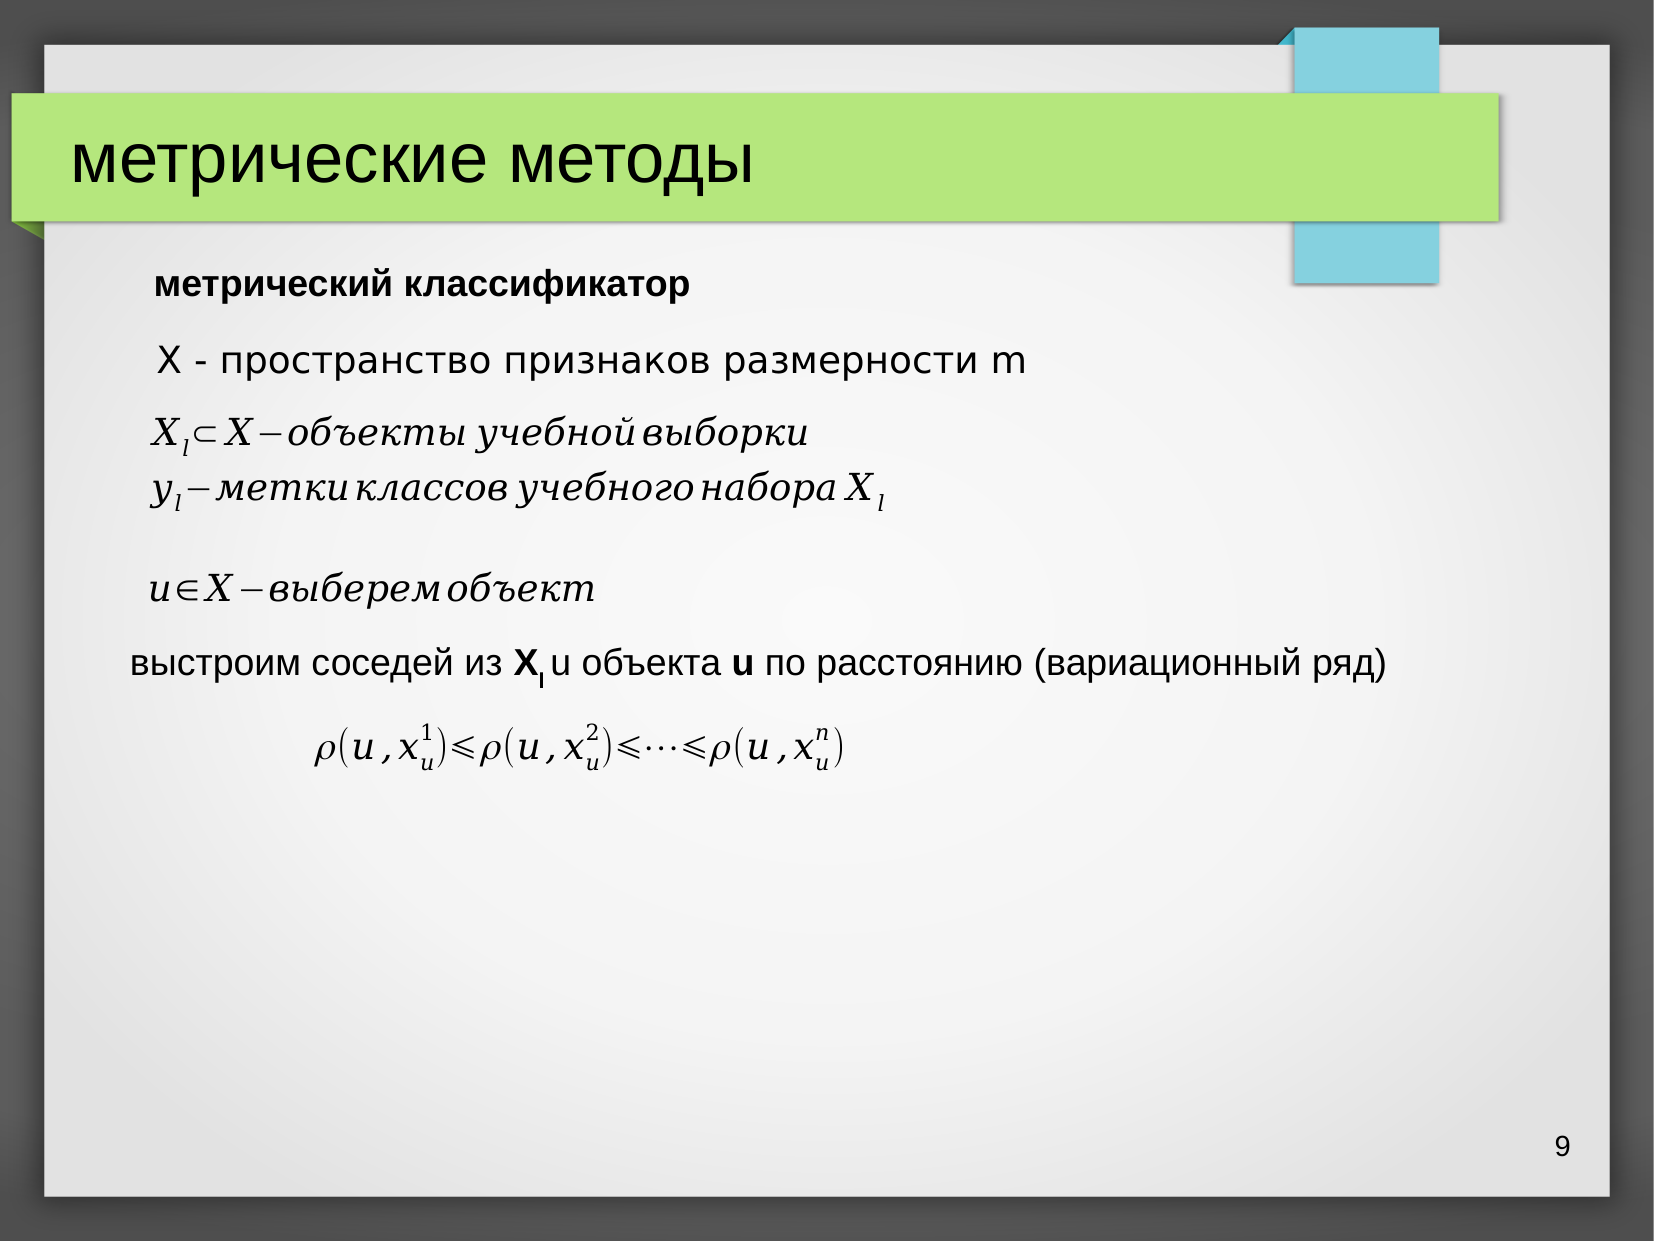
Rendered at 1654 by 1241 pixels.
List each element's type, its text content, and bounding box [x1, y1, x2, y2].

chart [141, 566, 604, 611]
title метрические методы [70, 118, 1205, 199]
text_box X - пространство признаков размерности m [141, 331, 1043, 434]
subtitle метрический классификатор [153, 259, 815, 307]
text_box выстроим соседей из Xl u объекта u по расстоянию (вариационный ряд) [129, 637, 1512, 697]
chart [141, 466, 891, 516]
chart [141, 434, 816, 461]
chart [307, 720, 851, 776]
picture [0, 0, 1654, 1241]
